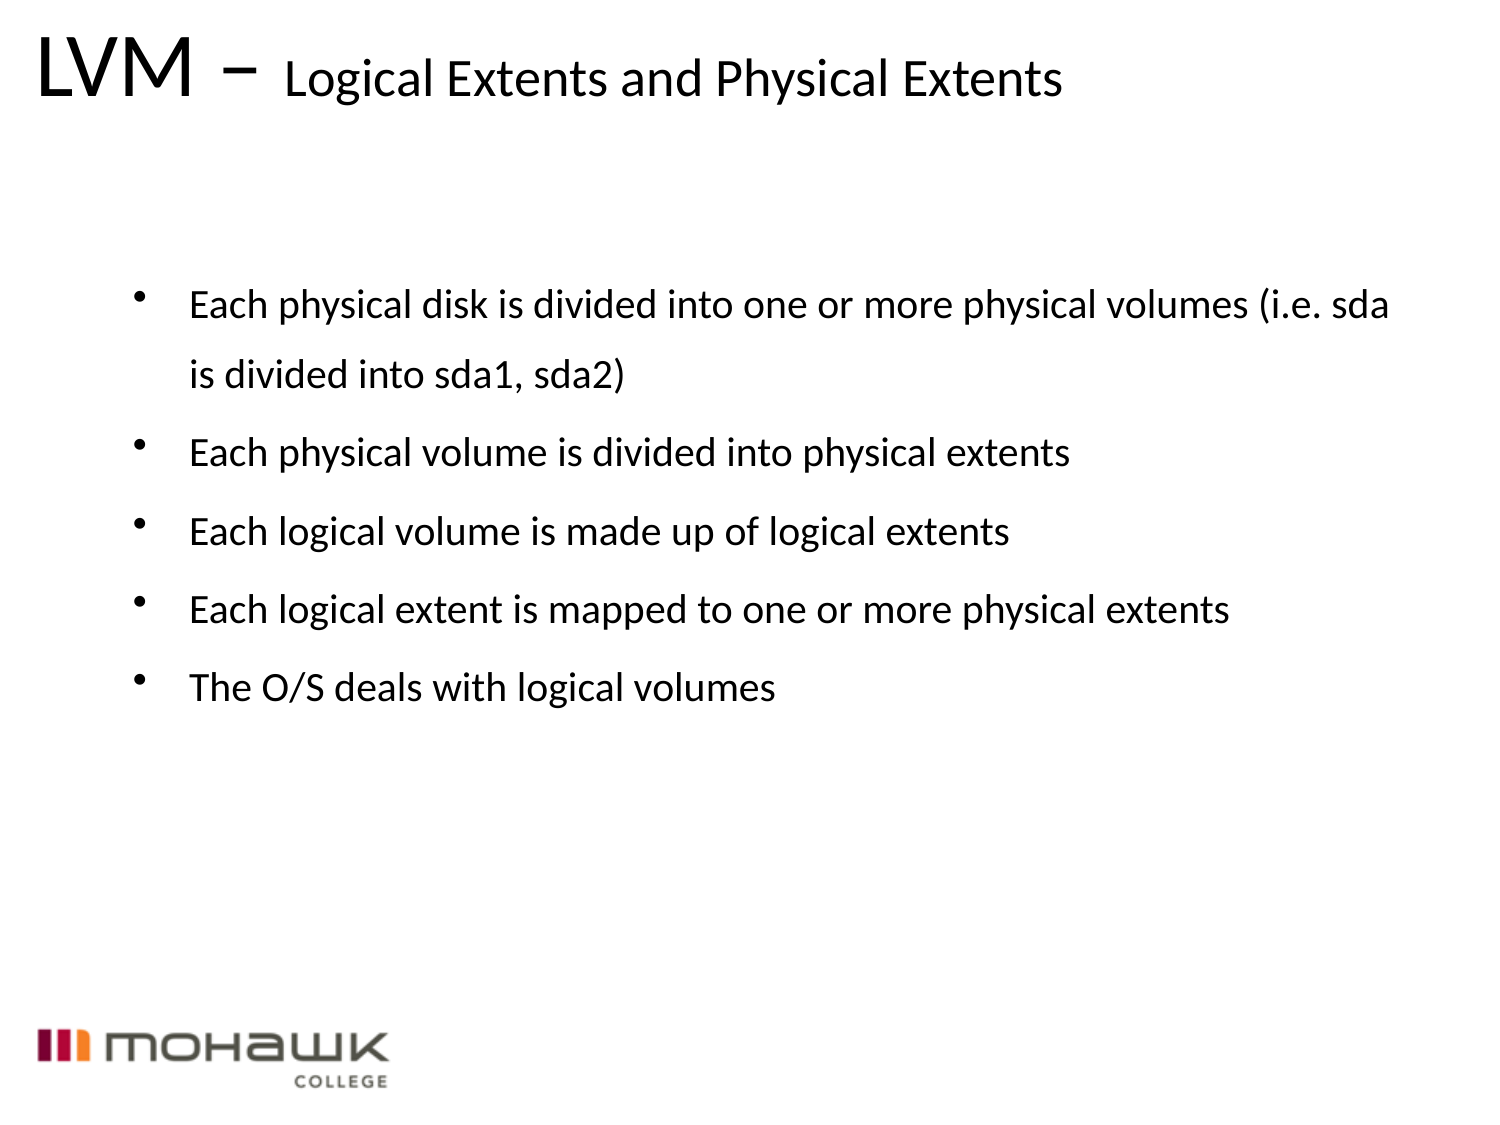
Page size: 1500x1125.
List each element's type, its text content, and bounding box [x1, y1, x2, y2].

title LVM – Logical Extents and Physical Extents [20, 0, 1371, 185]
picture [5, 1000, 422, 1118]
list Each physical disk is divided into one or more physical volumes (i.e. sda is divided into sda1, sda2) Each physical volume is divided into physical extents Each logical volume is made up of logical extents Each logical extent is mapped to one or more physical extents The O/S deals with logical volumes [118, 249, 1408, 804]
